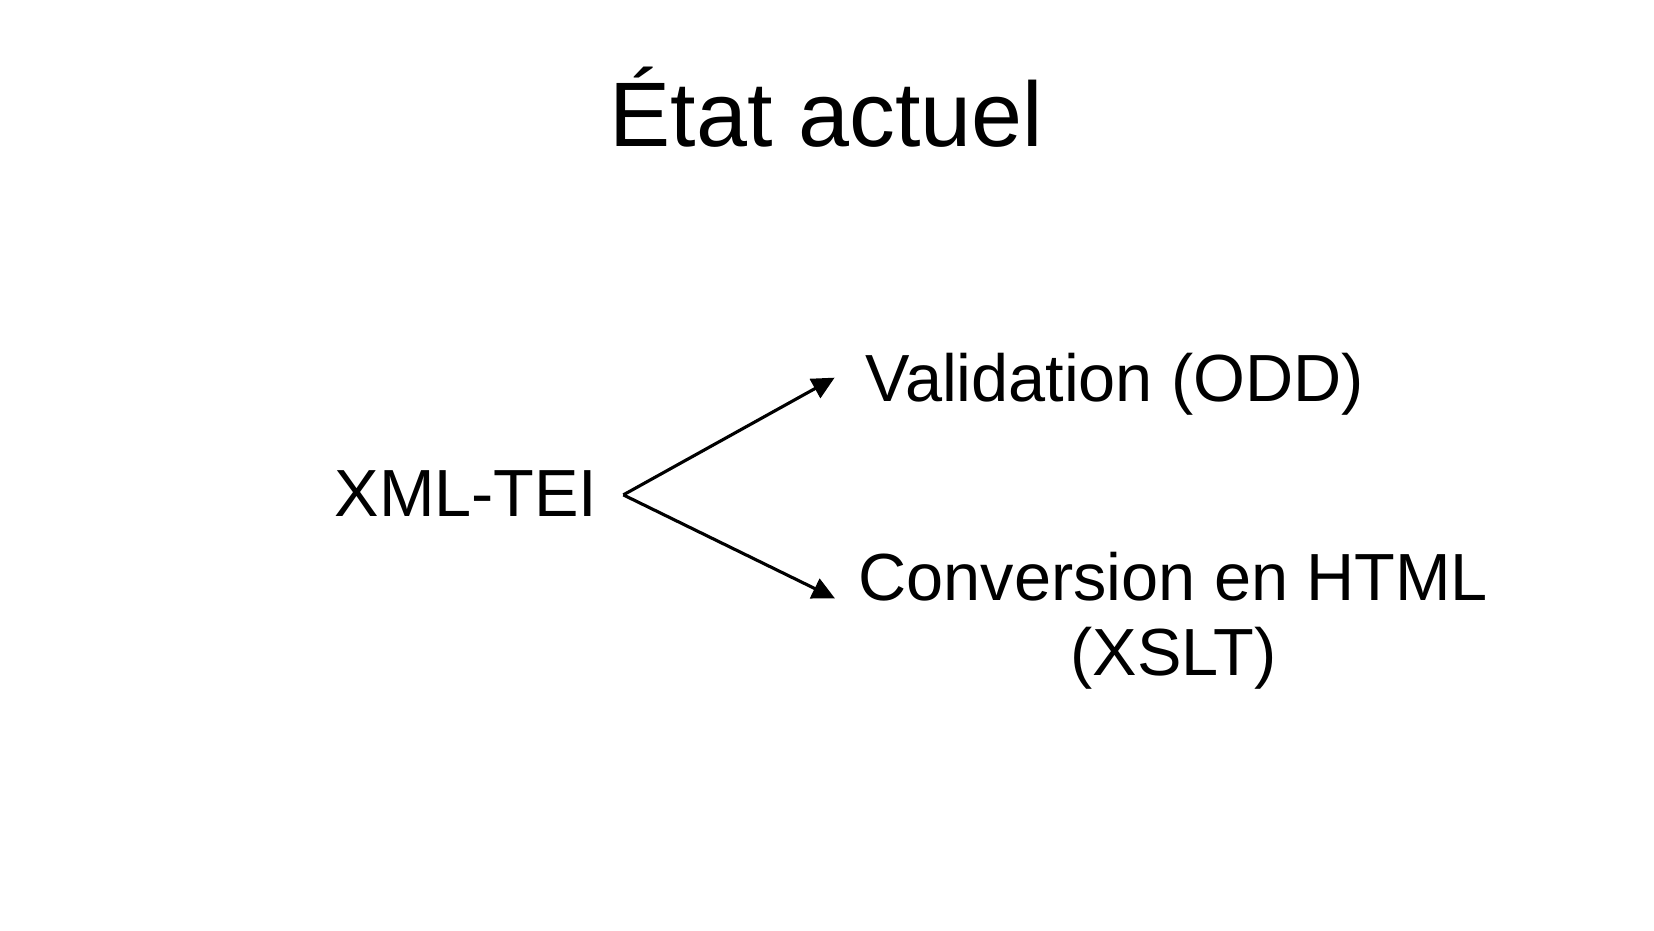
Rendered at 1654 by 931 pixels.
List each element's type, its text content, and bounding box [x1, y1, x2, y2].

text_box Conversion en HTML (XSLT) [840, 536, 1507, 694]
text_box Validation (ODD) [856, 300, 1374, 458]
subtitle XML-TEI [629, 441, 725, 542]
title État actuel [82, 37, 1571, 193]
subtitle XML-TEI [207, 414, 725, 572]
